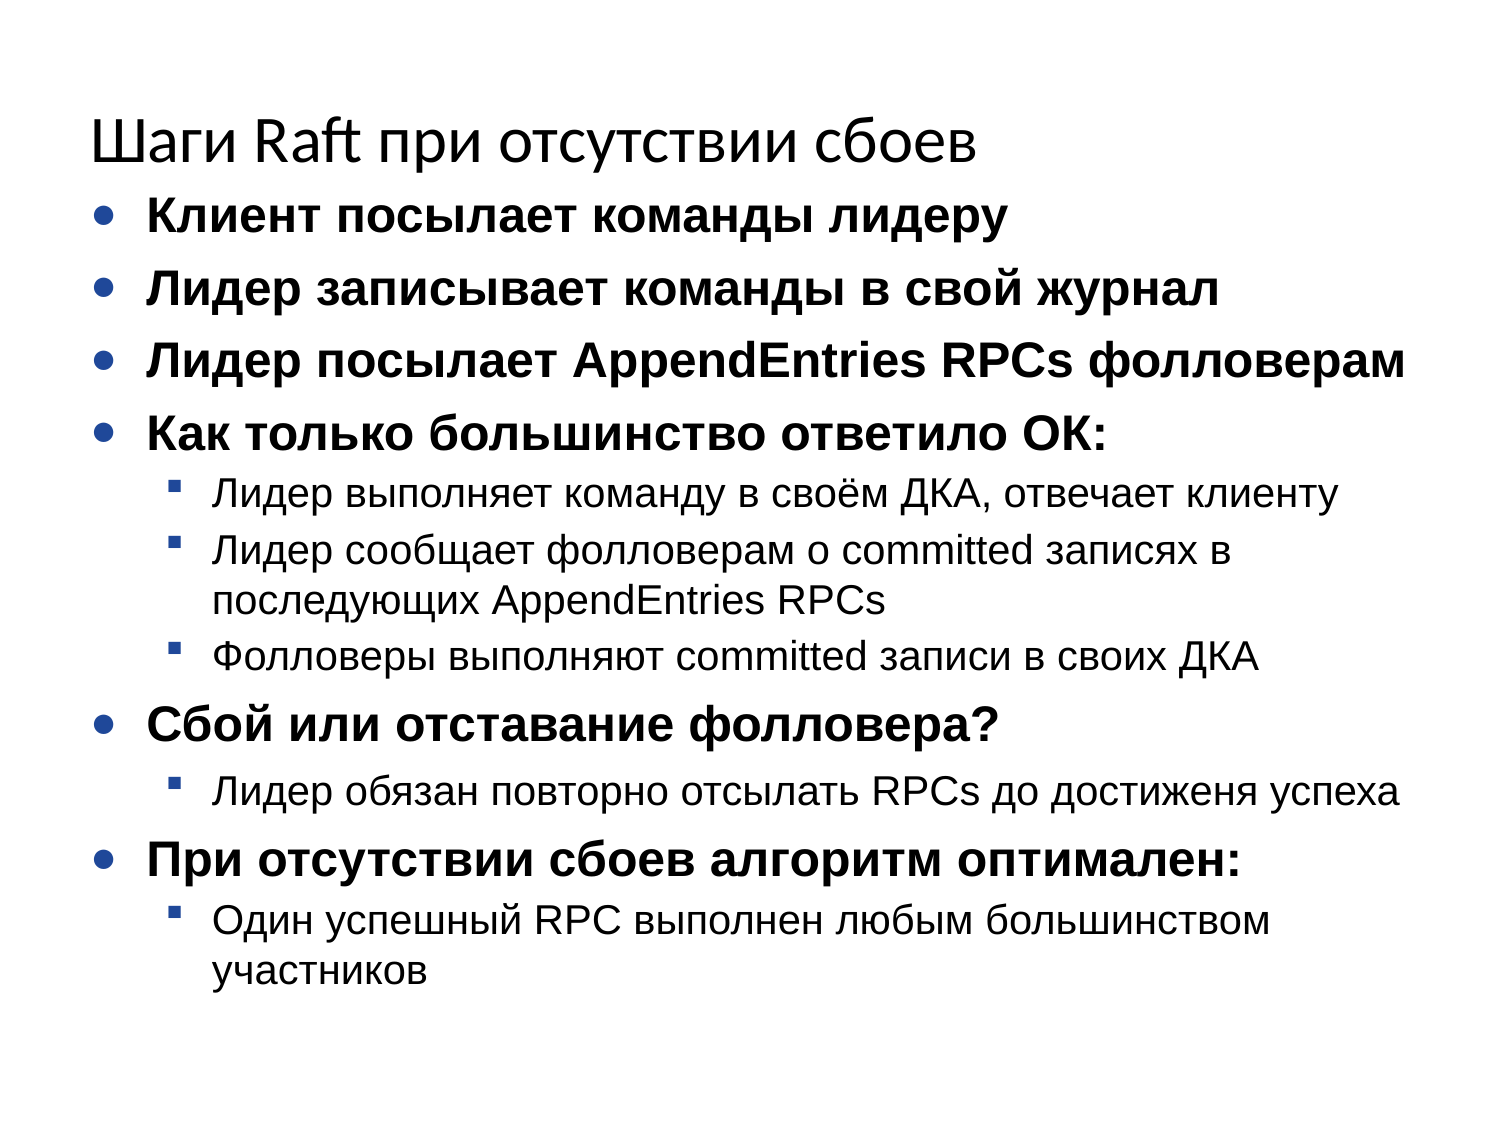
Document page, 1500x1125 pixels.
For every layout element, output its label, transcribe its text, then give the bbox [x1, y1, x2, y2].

title Шаги Raft при отсутствии сбоев [75, 85, 1425, 186]
list Клиент посылает команды лидеру Лидер записывает команды в свой журнал Лидер посылает AppendEntries RPCs фолловерам Как только большинство ответило ОК: Лидер выполняет команду в своём ДКА, отвечает клиенту Лидер сообщает фолловерам о committed записях в последующих AppendEntries RPCs Фолловеры выполняют committed записи в своих ДКА Сбой или отставание фолловера? Лидер обязан повторно отсылать RPCs до достиженя успеха При отсутствии сбоев алгоритм оптимален: Один успешный RPC выполнен любым большинством участников [75, 186, 1425, 1005]
